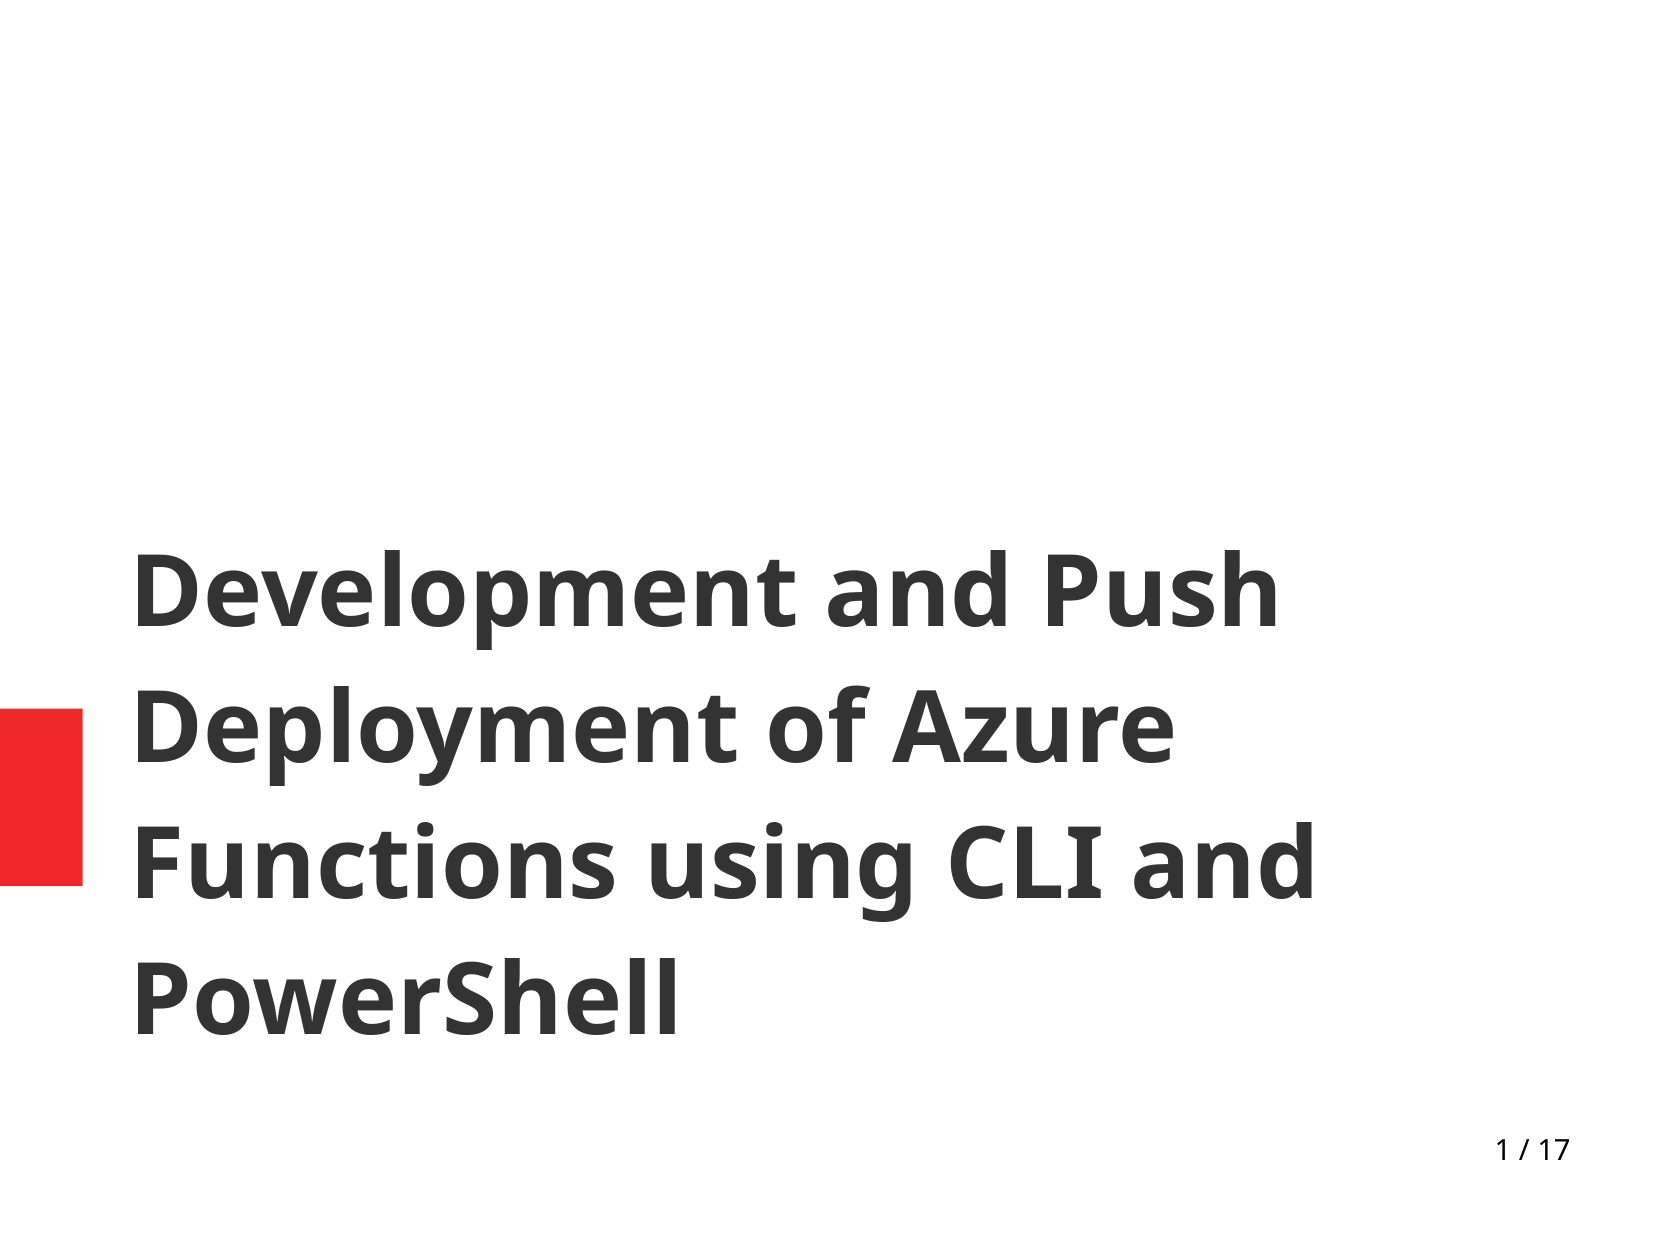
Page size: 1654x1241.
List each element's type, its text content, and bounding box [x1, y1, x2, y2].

title Development and Push Deployment of Azure Functions using CLI and PowerShell [129, 518, 1536, 1064]
